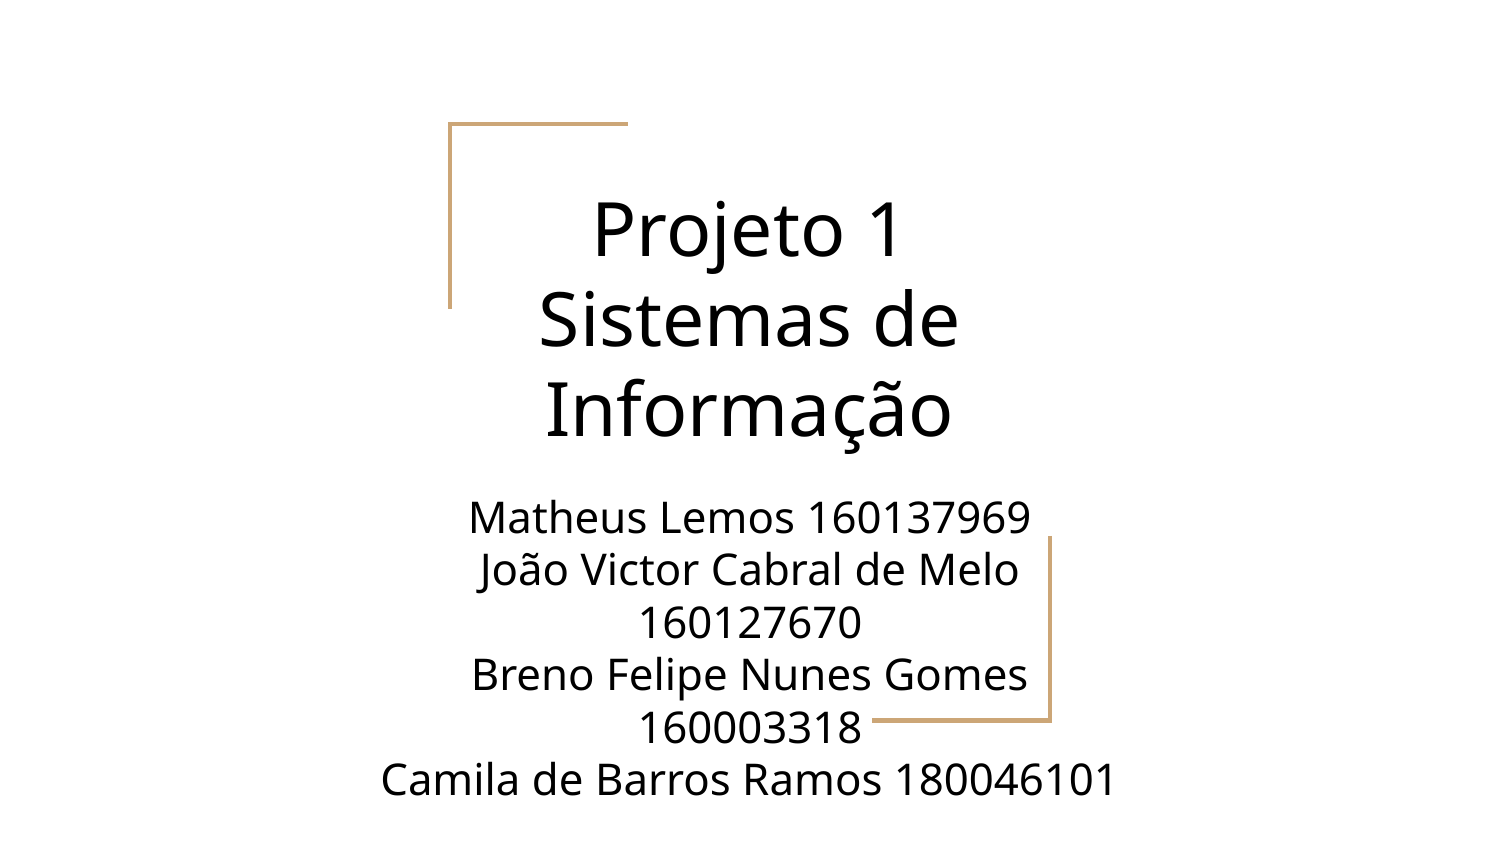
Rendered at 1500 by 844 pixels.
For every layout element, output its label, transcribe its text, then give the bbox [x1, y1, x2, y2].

subtitle Matheus Lemos 160137969 João Victor Cabral de Melo 160127670 Breno Felipe Nunes Gomes 160003318 Camila de Barros Ramos 180046101 [351, 474, 1149, 715]
title Projeto 1 Sistemas de Informação [478, 139, 1022, 467]
